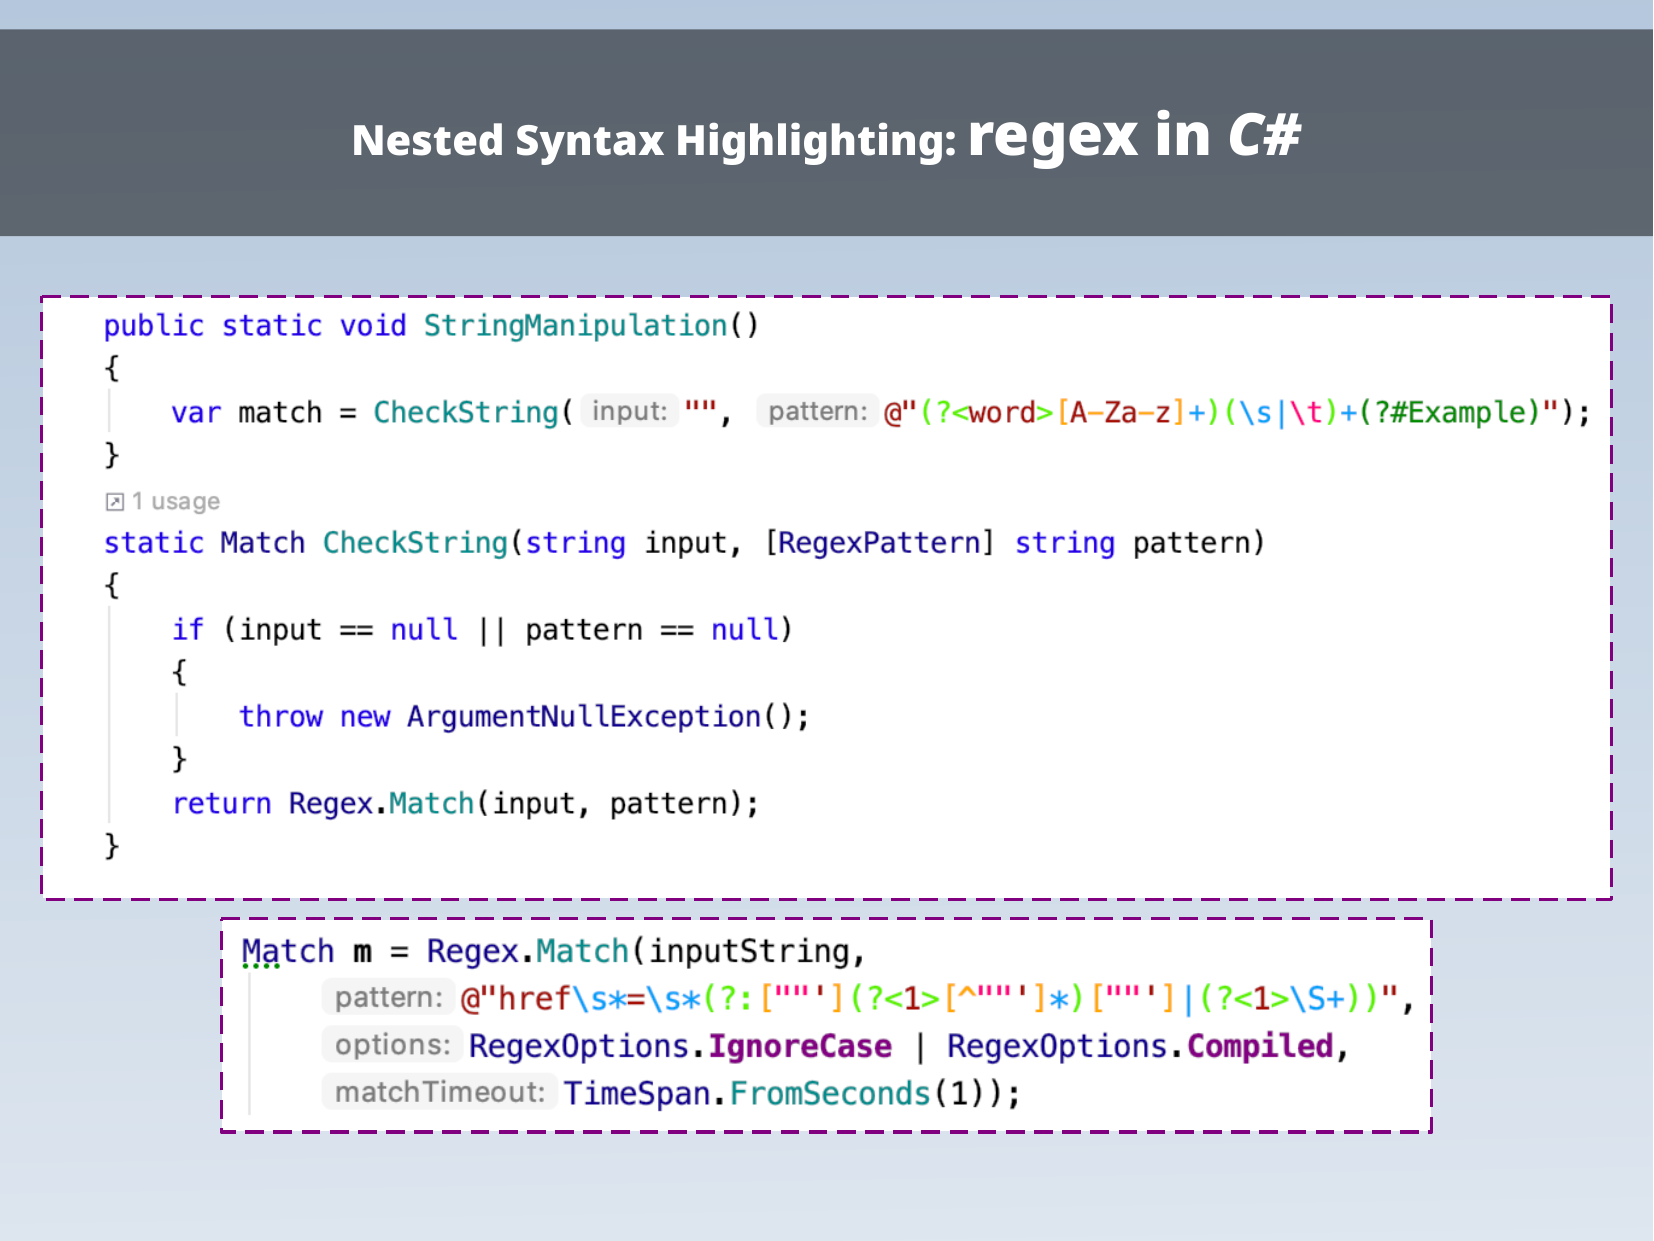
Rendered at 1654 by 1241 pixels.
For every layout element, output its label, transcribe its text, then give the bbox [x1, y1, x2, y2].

picture [43, 297, 1610, 898]
title Nested Syntax Highlighting: regex in C# [58, 59, 1594, 207]
picture [222, 920, 1431, 1131]
